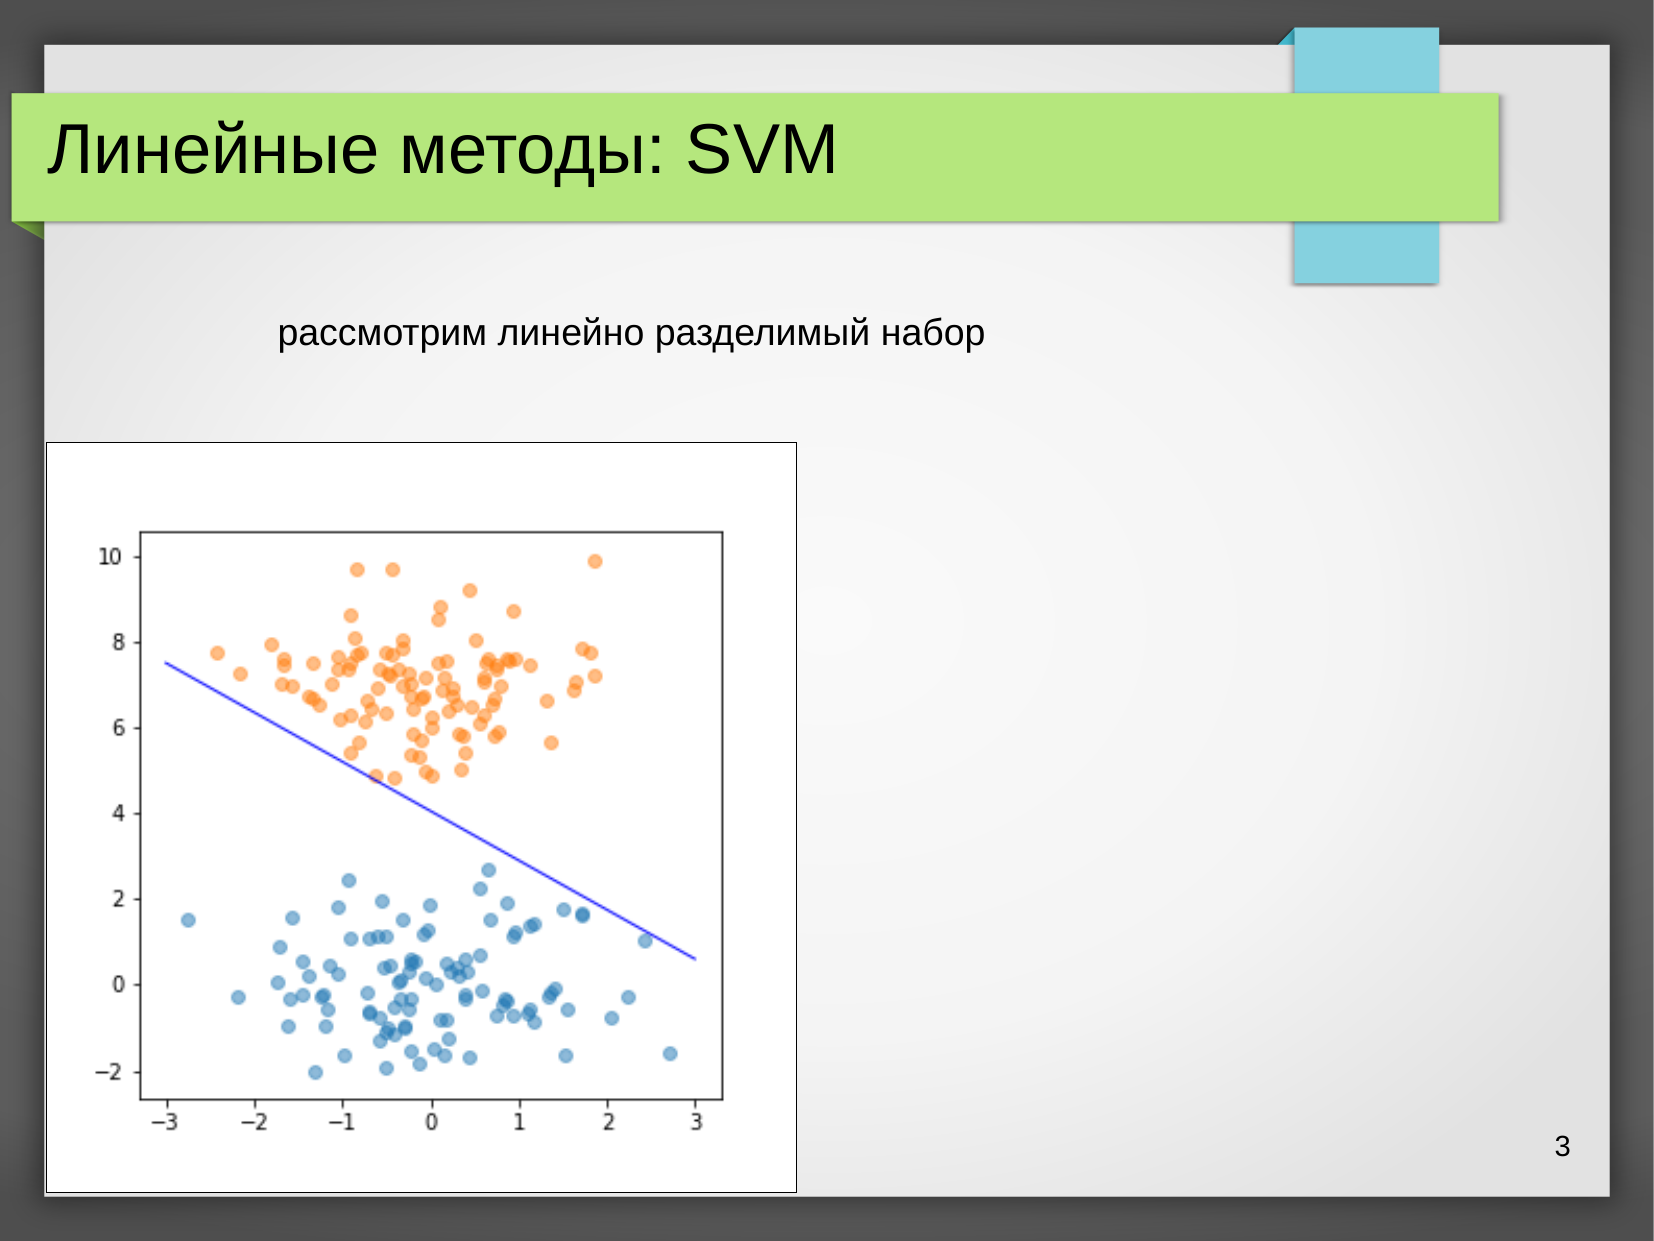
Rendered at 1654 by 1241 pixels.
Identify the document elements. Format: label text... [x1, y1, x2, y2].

text_box рассмотрим линейно разделимый набор [141, 298, 1123, 367]
title Линейные методы: SVM [47, 109, 1501, 189]
picture [0, 0, 1654, 1241]
